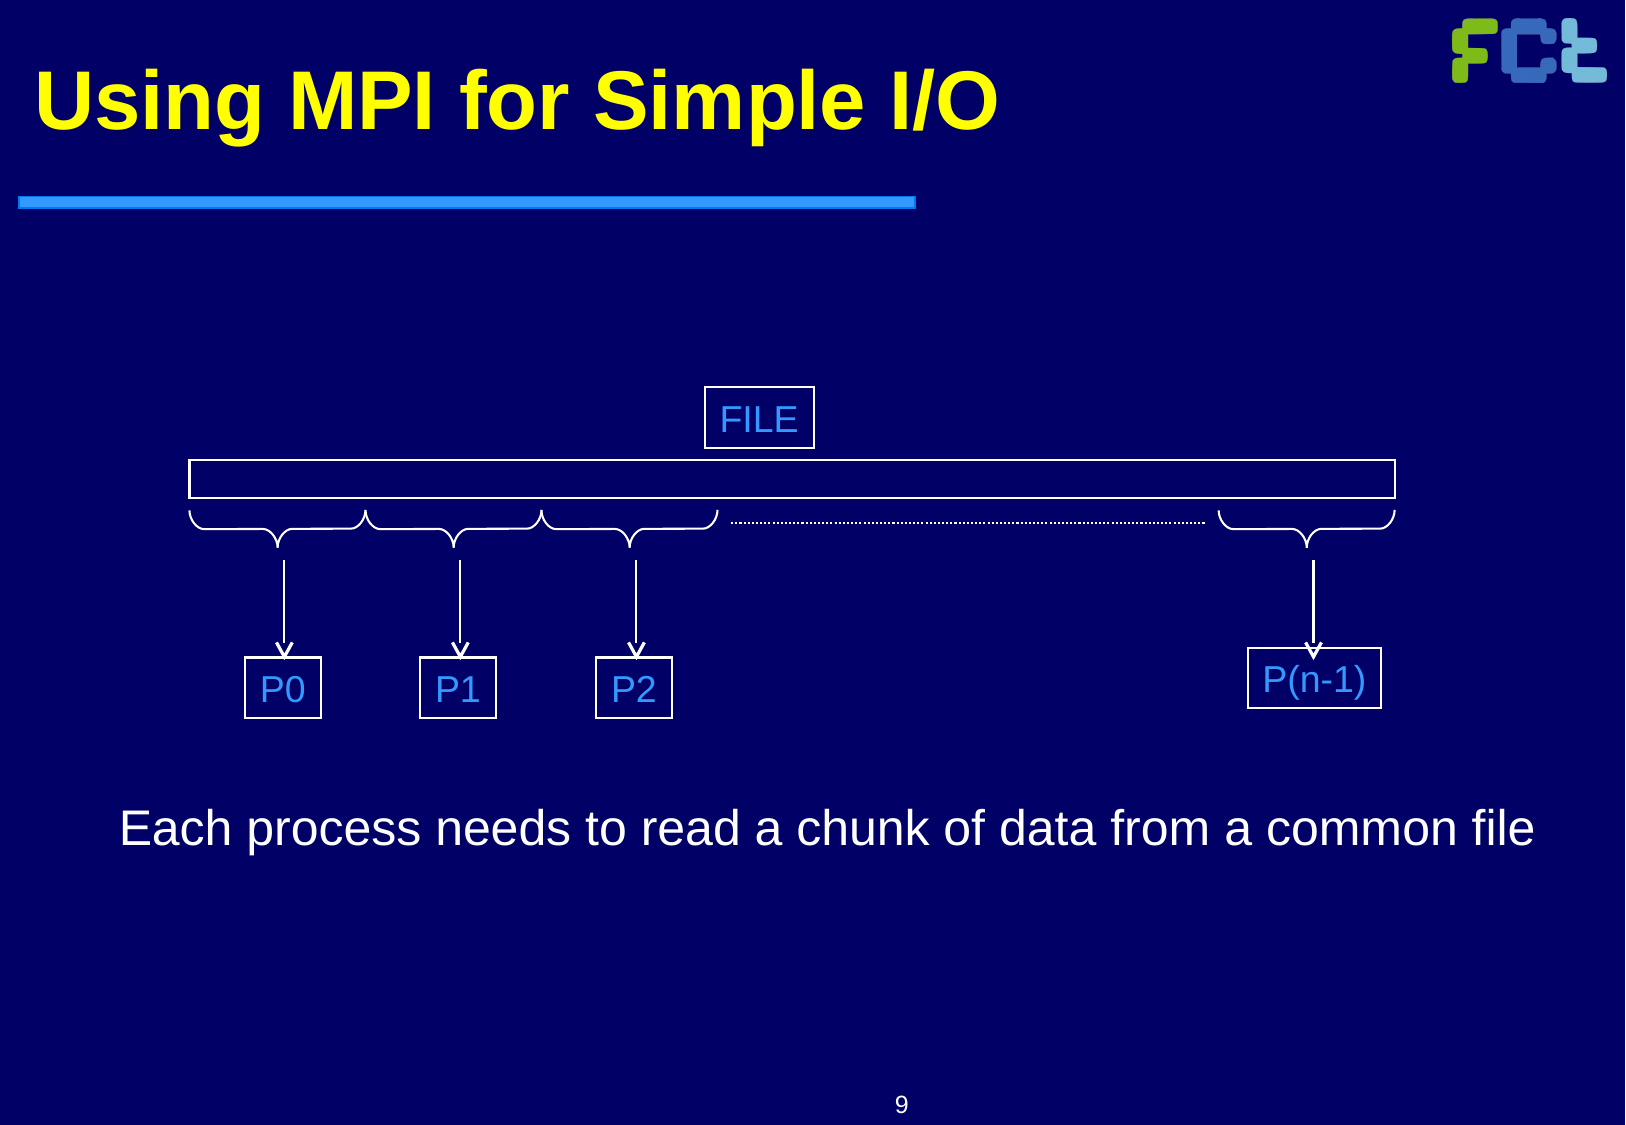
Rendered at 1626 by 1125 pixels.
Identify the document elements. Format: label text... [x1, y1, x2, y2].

text_box P2 [596, 657, 672, 718]
text_box P(n-1) [1247, 647, 1382, 709]
text_box P1 [420, 657, 496, 718]
title Using MPI for Simple I/O [19, 7, 1606, 185]
text_box FILE [704, 387, 814, 448]
text_box P0 [245, 657, 321, 718]
text_box <number> [428, 1080, 1376, 1116]
text_box Each process needs to read a chunk of data from a common file [103, 787, 1552, 863]
